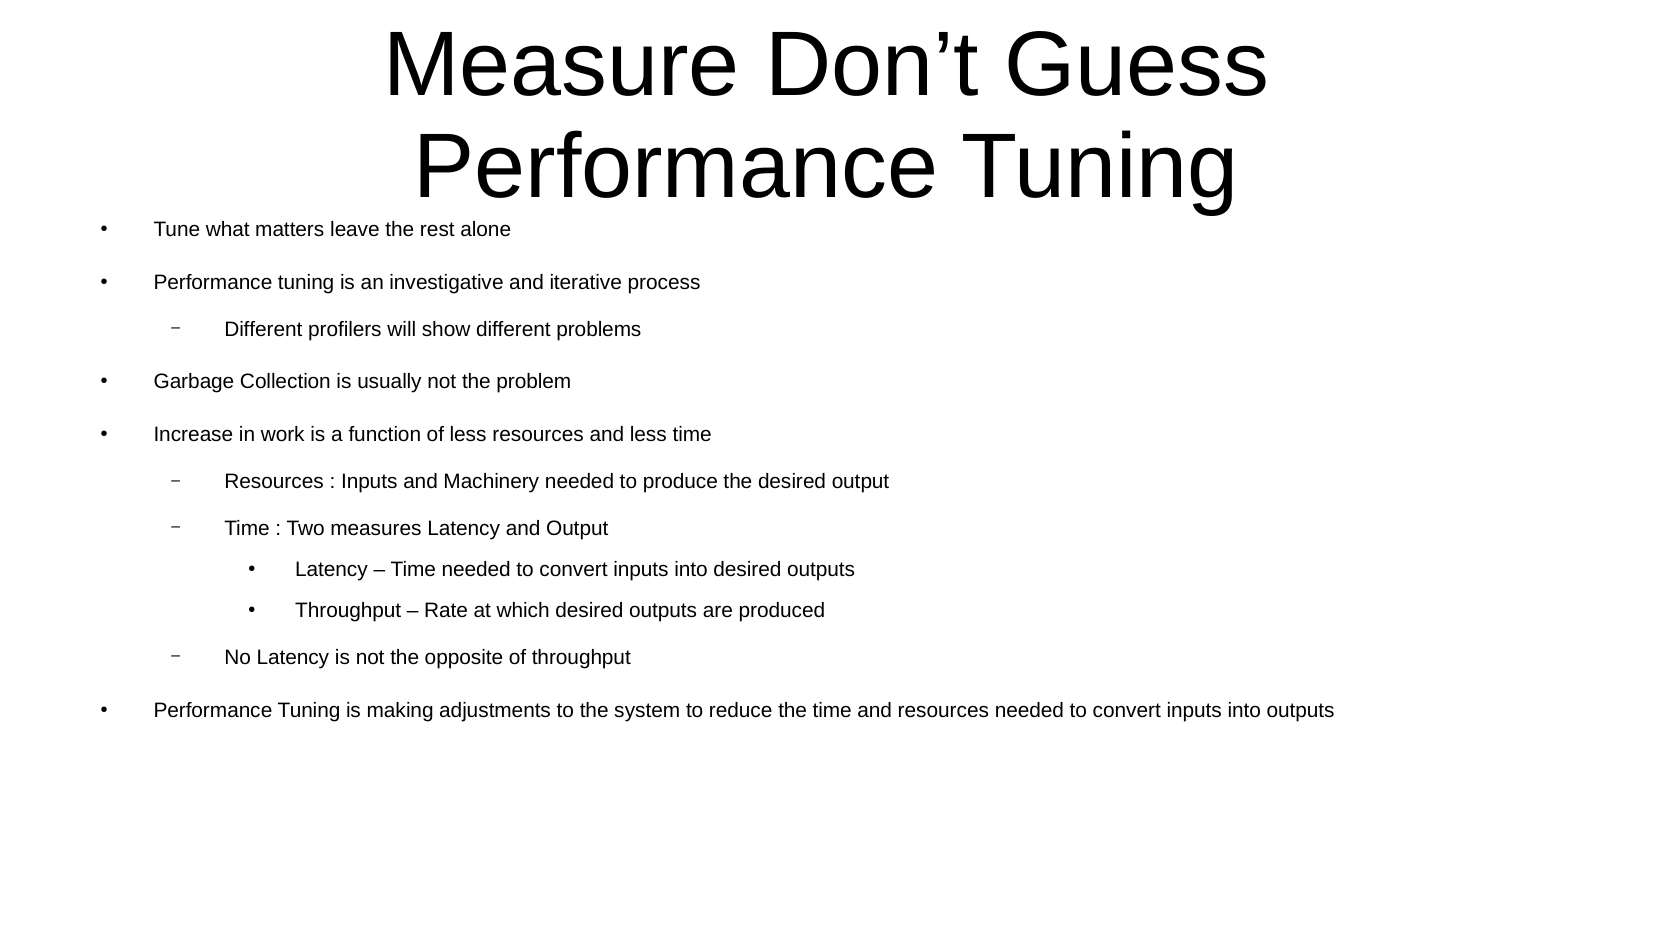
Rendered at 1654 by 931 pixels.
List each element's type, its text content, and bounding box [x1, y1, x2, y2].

list Tune what matters leave the rest alone Performance tuning is an investigative and iterative process Different profilers will show different problems Garbage Collection is usually not the problem Increase in work is a function of less resources and less time Resources : Inputs and Machinery needed to produce the desired output Time : Two measures Latency and Output Latency – Time needed to convert inputs into desired outputs Throughput – Rate at which desired outputs are produced No Latency is not the opposite of throughput Performance Tuning is making adjustments to the system to reduce the time and resources needed to convert inputs into outputs [82, 217, 1613, 901]
title Measure Don’t Guess Performance Tuning [82, 12, 1571, 217]
